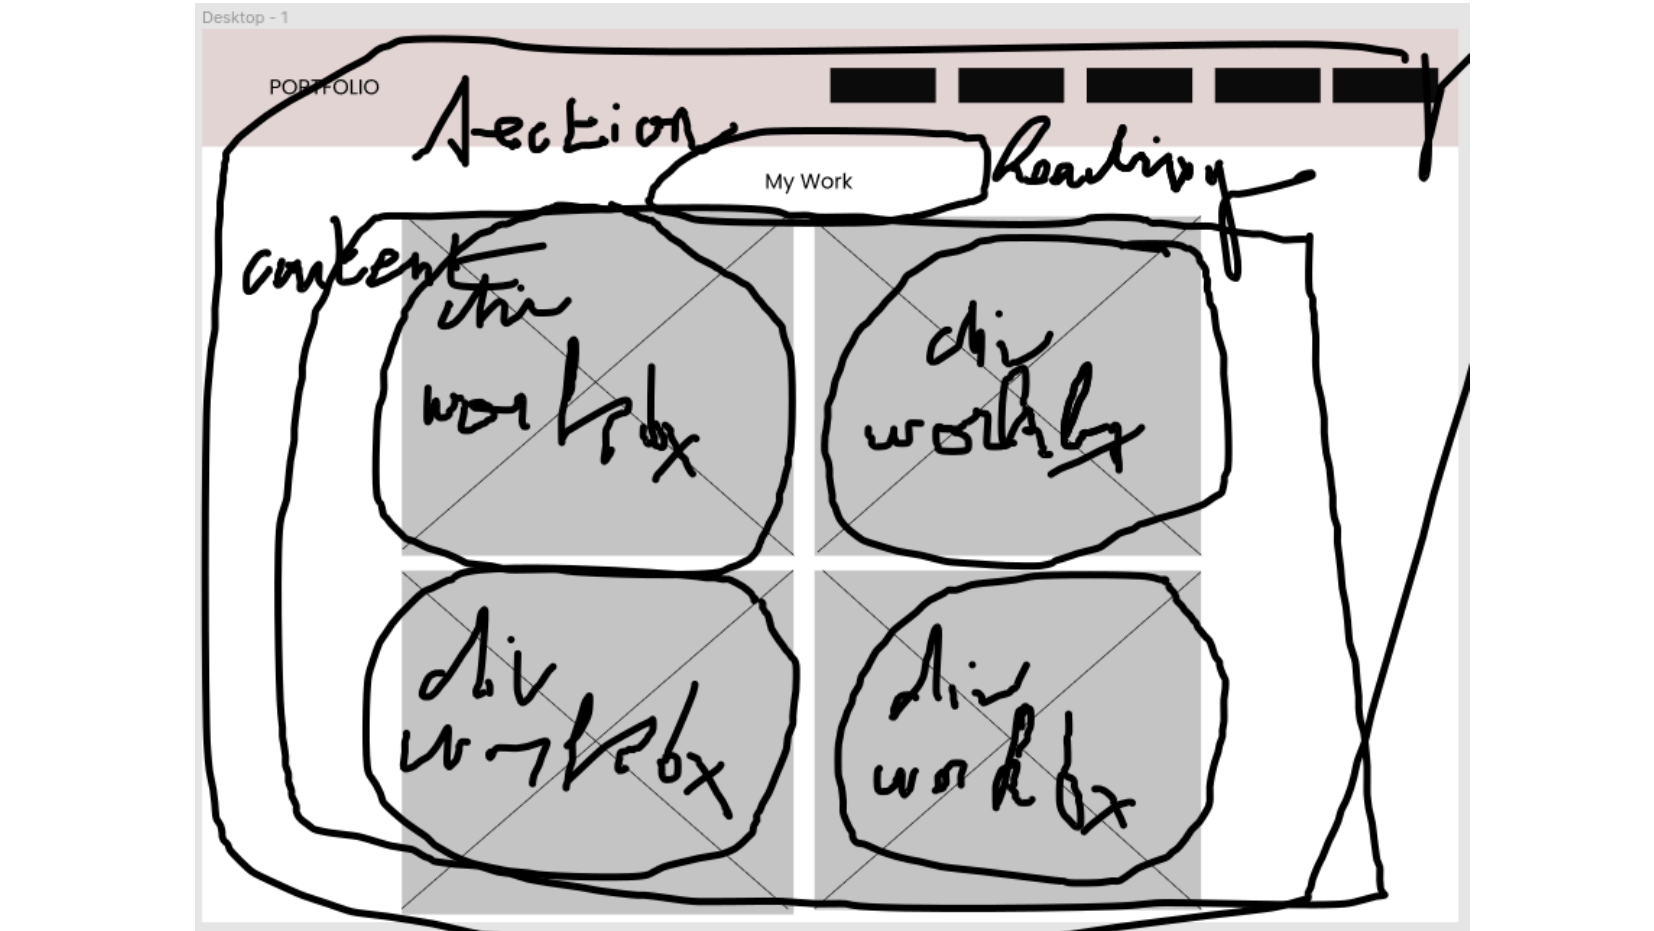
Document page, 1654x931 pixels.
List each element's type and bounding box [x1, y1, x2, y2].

picture [195, 3, 1470, 931]
